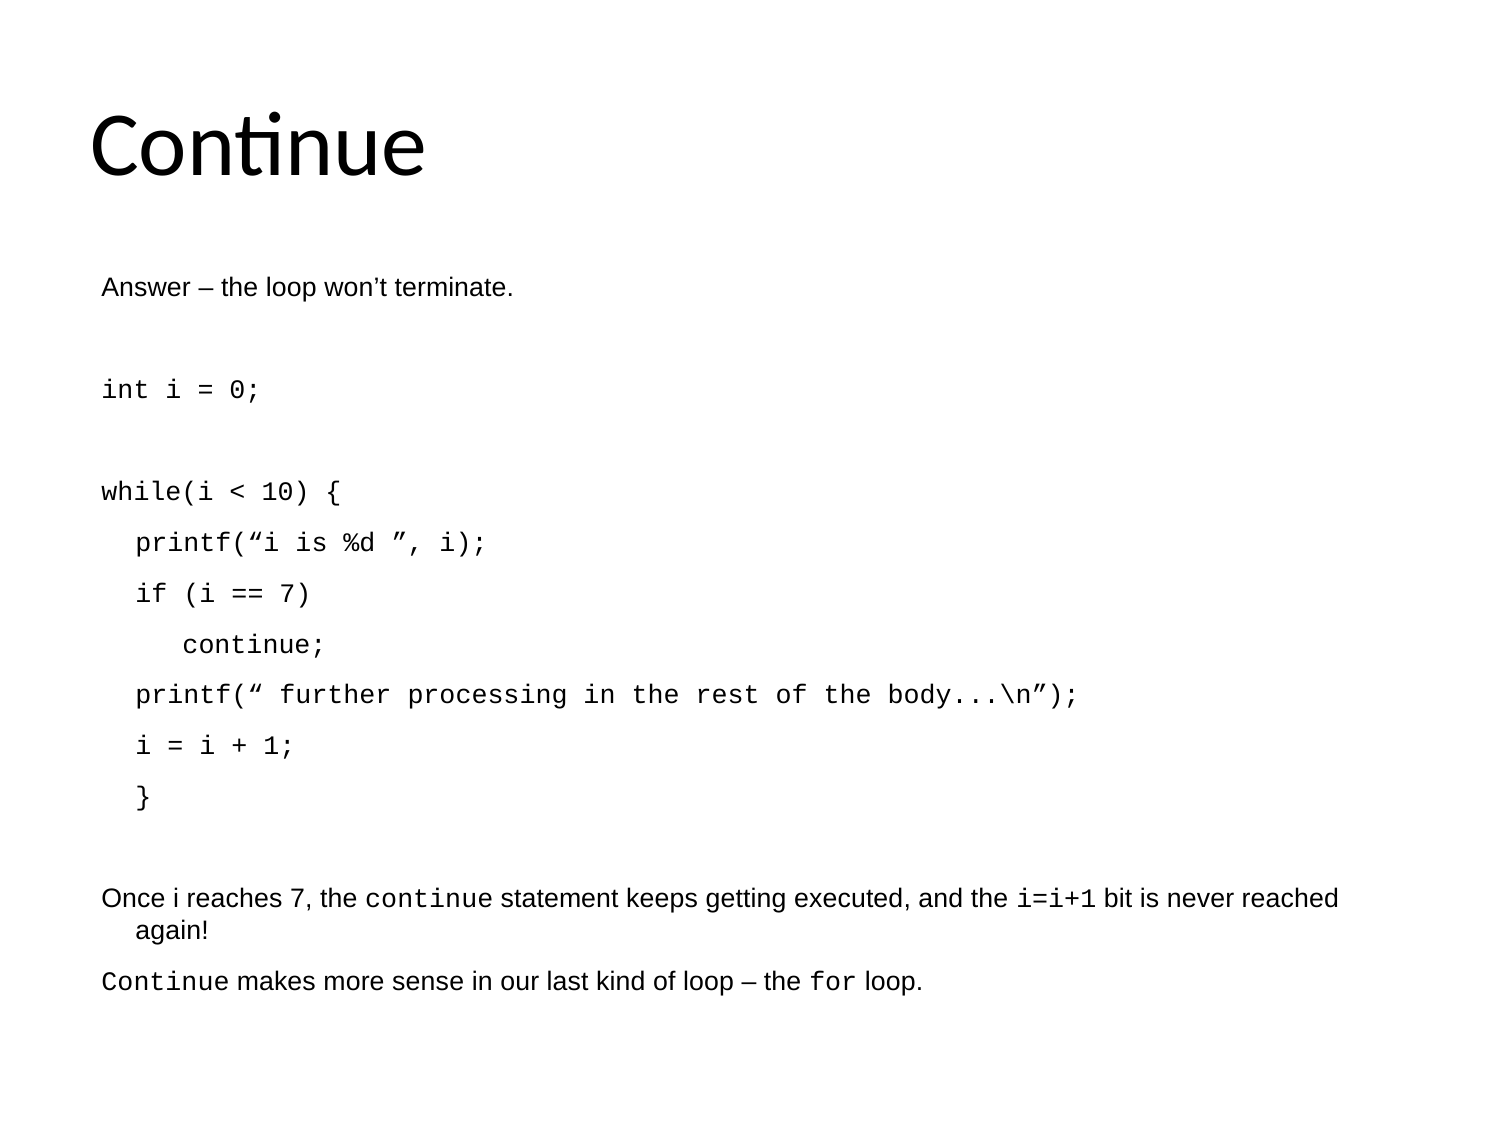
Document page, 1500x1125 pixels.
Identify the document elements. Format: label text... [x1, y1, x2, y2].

title Continue [75, 45, 1425, 233]
list Answer – the loop won’t terminate. int i = 0; while(i < 10) { printf(“i is %d ”, i); if (i == 7) continue; printf(“ further processing in the rest of the body...\n”); i = i + 1; } Once i reaches 7, the continue statement keeps getting executed, and the i=i+1 bit is never reached again! Continue makes more sense in our last kind of loop – the for loop. [75, 262, 1425, 1005]
